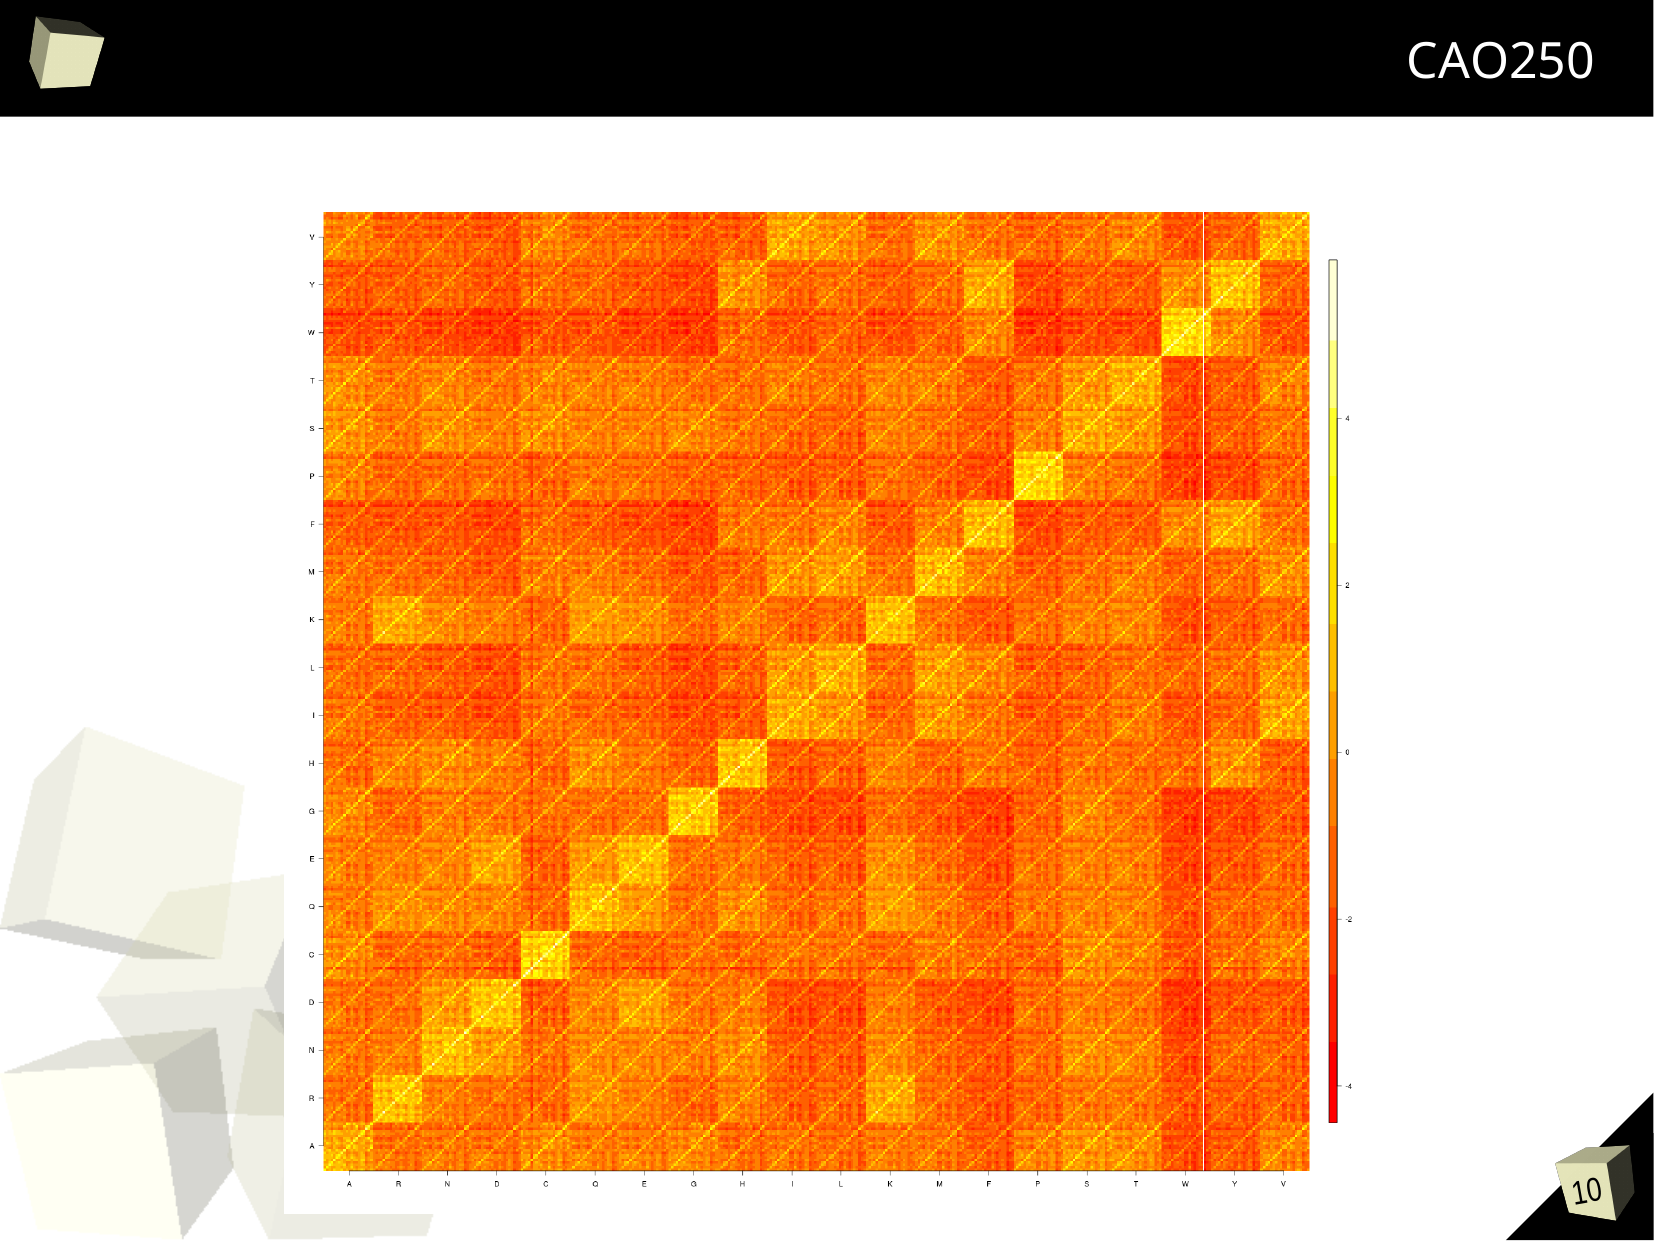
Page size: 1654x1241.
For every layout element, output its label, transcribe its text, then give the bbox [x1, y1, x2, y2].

picture [0, 177, 1370, 1241]
title CAO250 [118, 0, 1595, 119]
